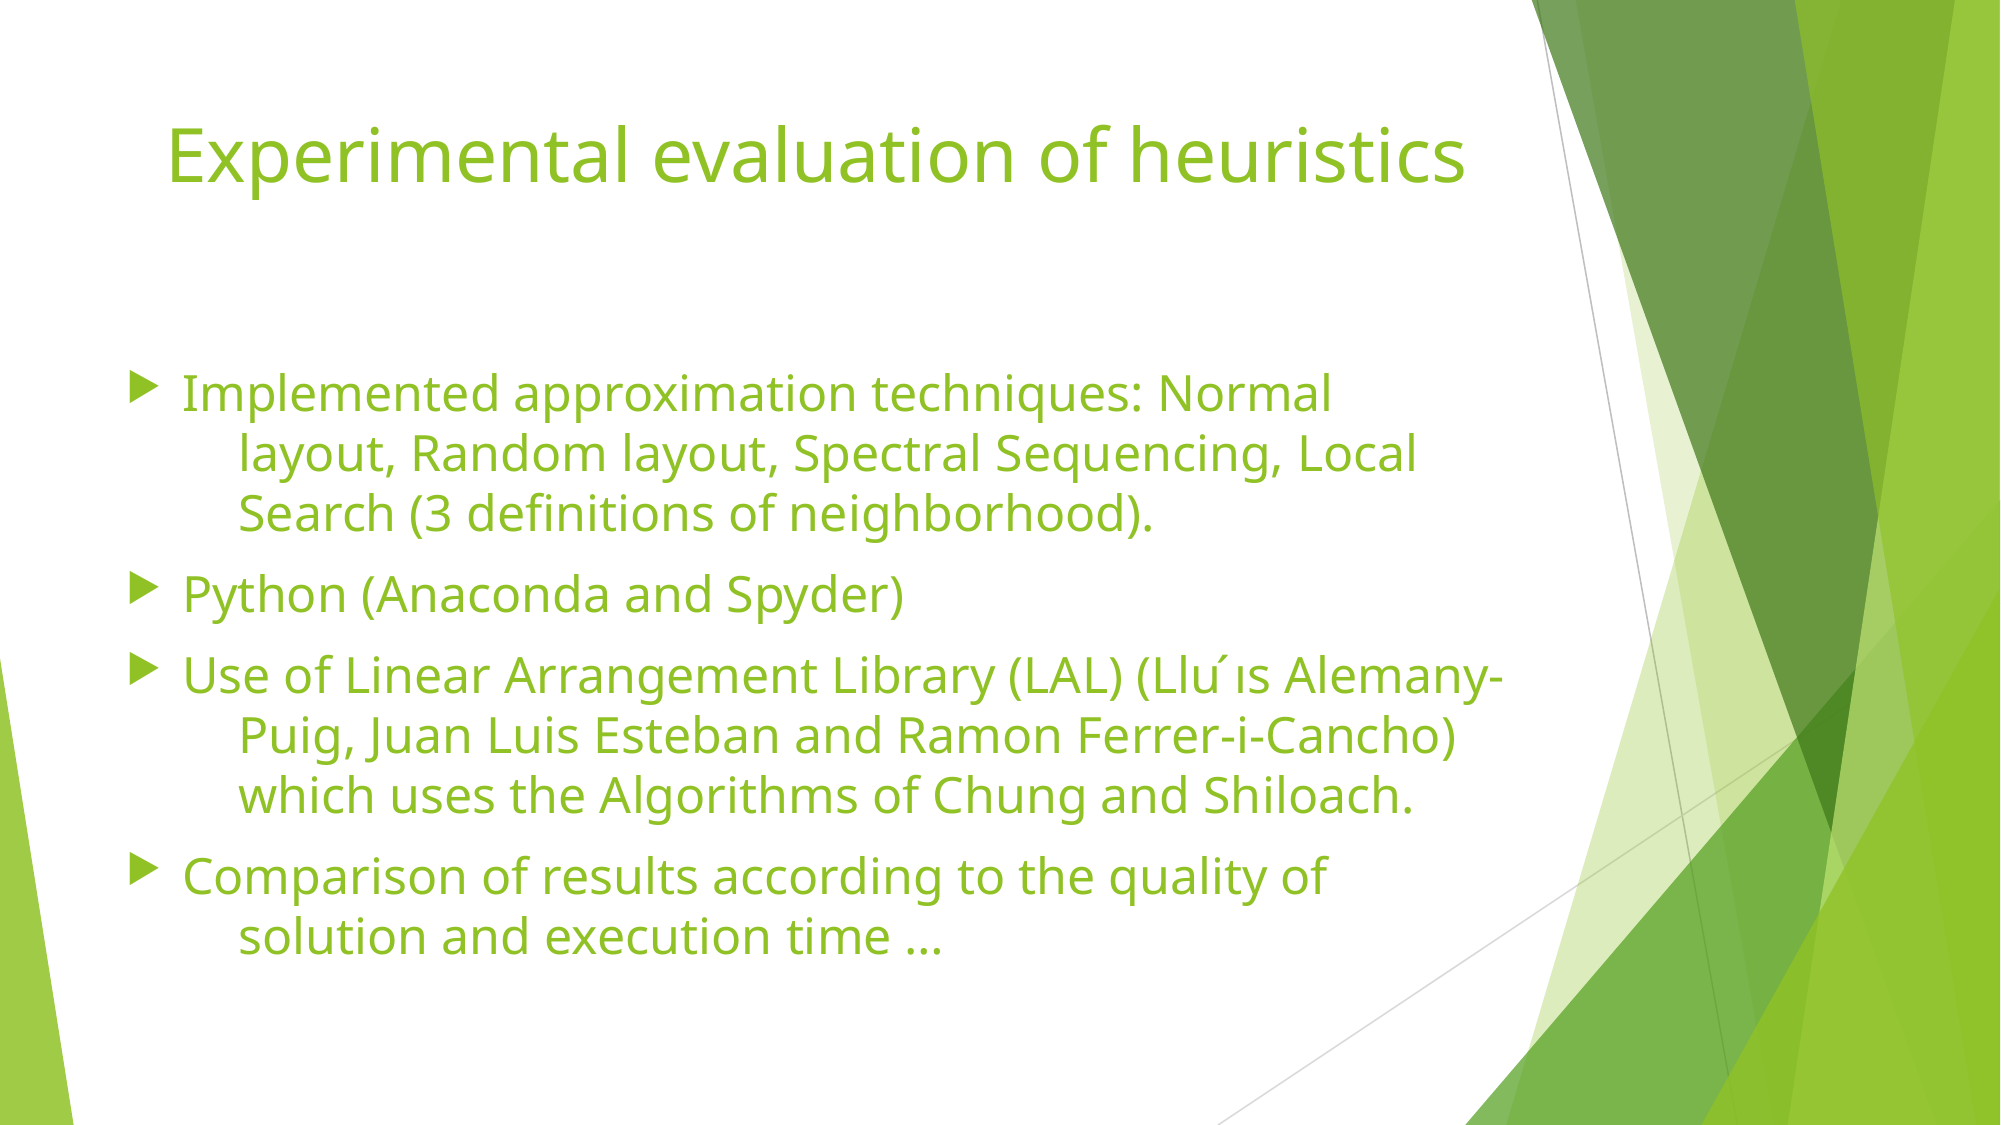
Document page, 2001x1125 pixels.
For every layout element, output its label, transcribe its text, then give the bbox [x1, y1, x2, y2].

list Implemented approximation techniques: Normal layout, Random layout, Spectral Sequencing, Local Search (3 definitions of neighborhood). Python (Anaconda and Spyder) Use of Linear Arrangement Library (LAL) (Llu ́ıs Alemany-Puig, Juan Luis Esteban and Ramon Ferrer-i-Cancho) which uses the Algorithms of Chung and Shiloach. Comparison of results according to the quality of solution and execution time … [111, 354, 1522, 992]
title Experimental evaluation of heuristics [111, 99, 1522, 317]
